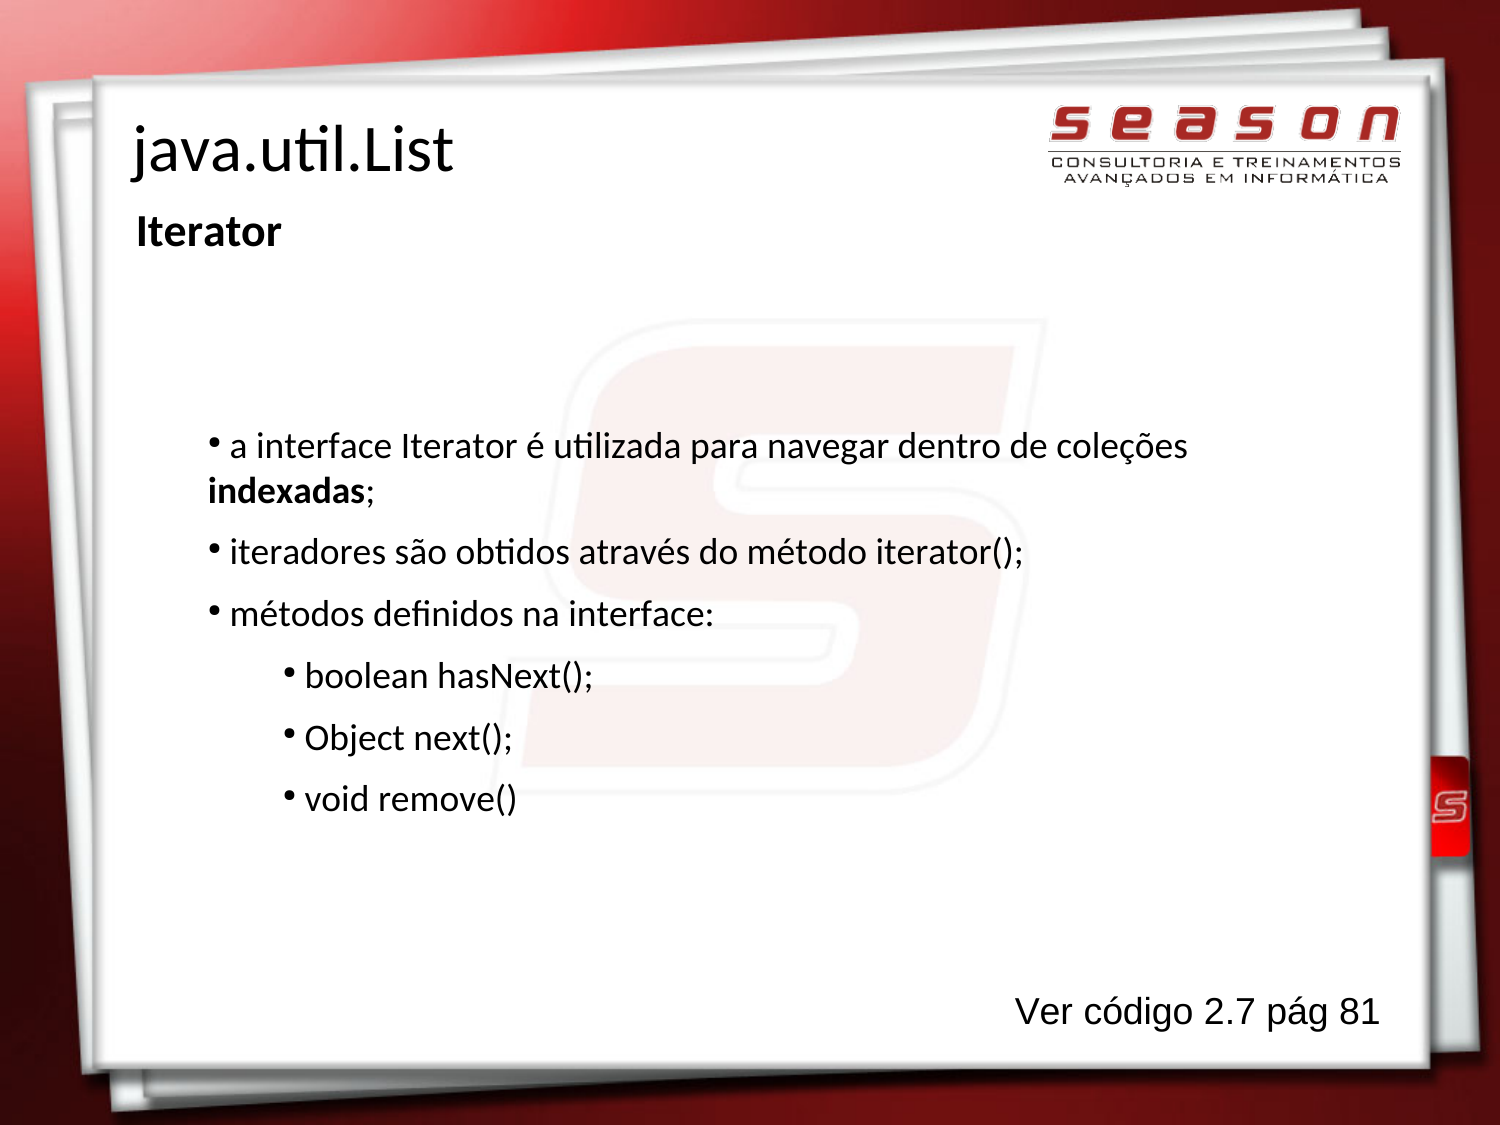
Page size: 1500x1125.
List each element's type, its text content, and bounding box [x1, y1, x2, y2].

title java.util.List [118, 33, 1394, 257]
text_box Iterator [135, 200, 1246, 256]
text_box a interface Iterator é utilizada para navegar dentro de coleções indexadas; iteradores são obtidos através do método iterator(); métodos definidos na interface: boolean hasNext(); Object next(); void remove() [207, 318, 1328, 922]
picture [0, 0, 1500, 1125]
text_box Ver código 2.7 pág 81 [708, 979, 1396, 1040]
